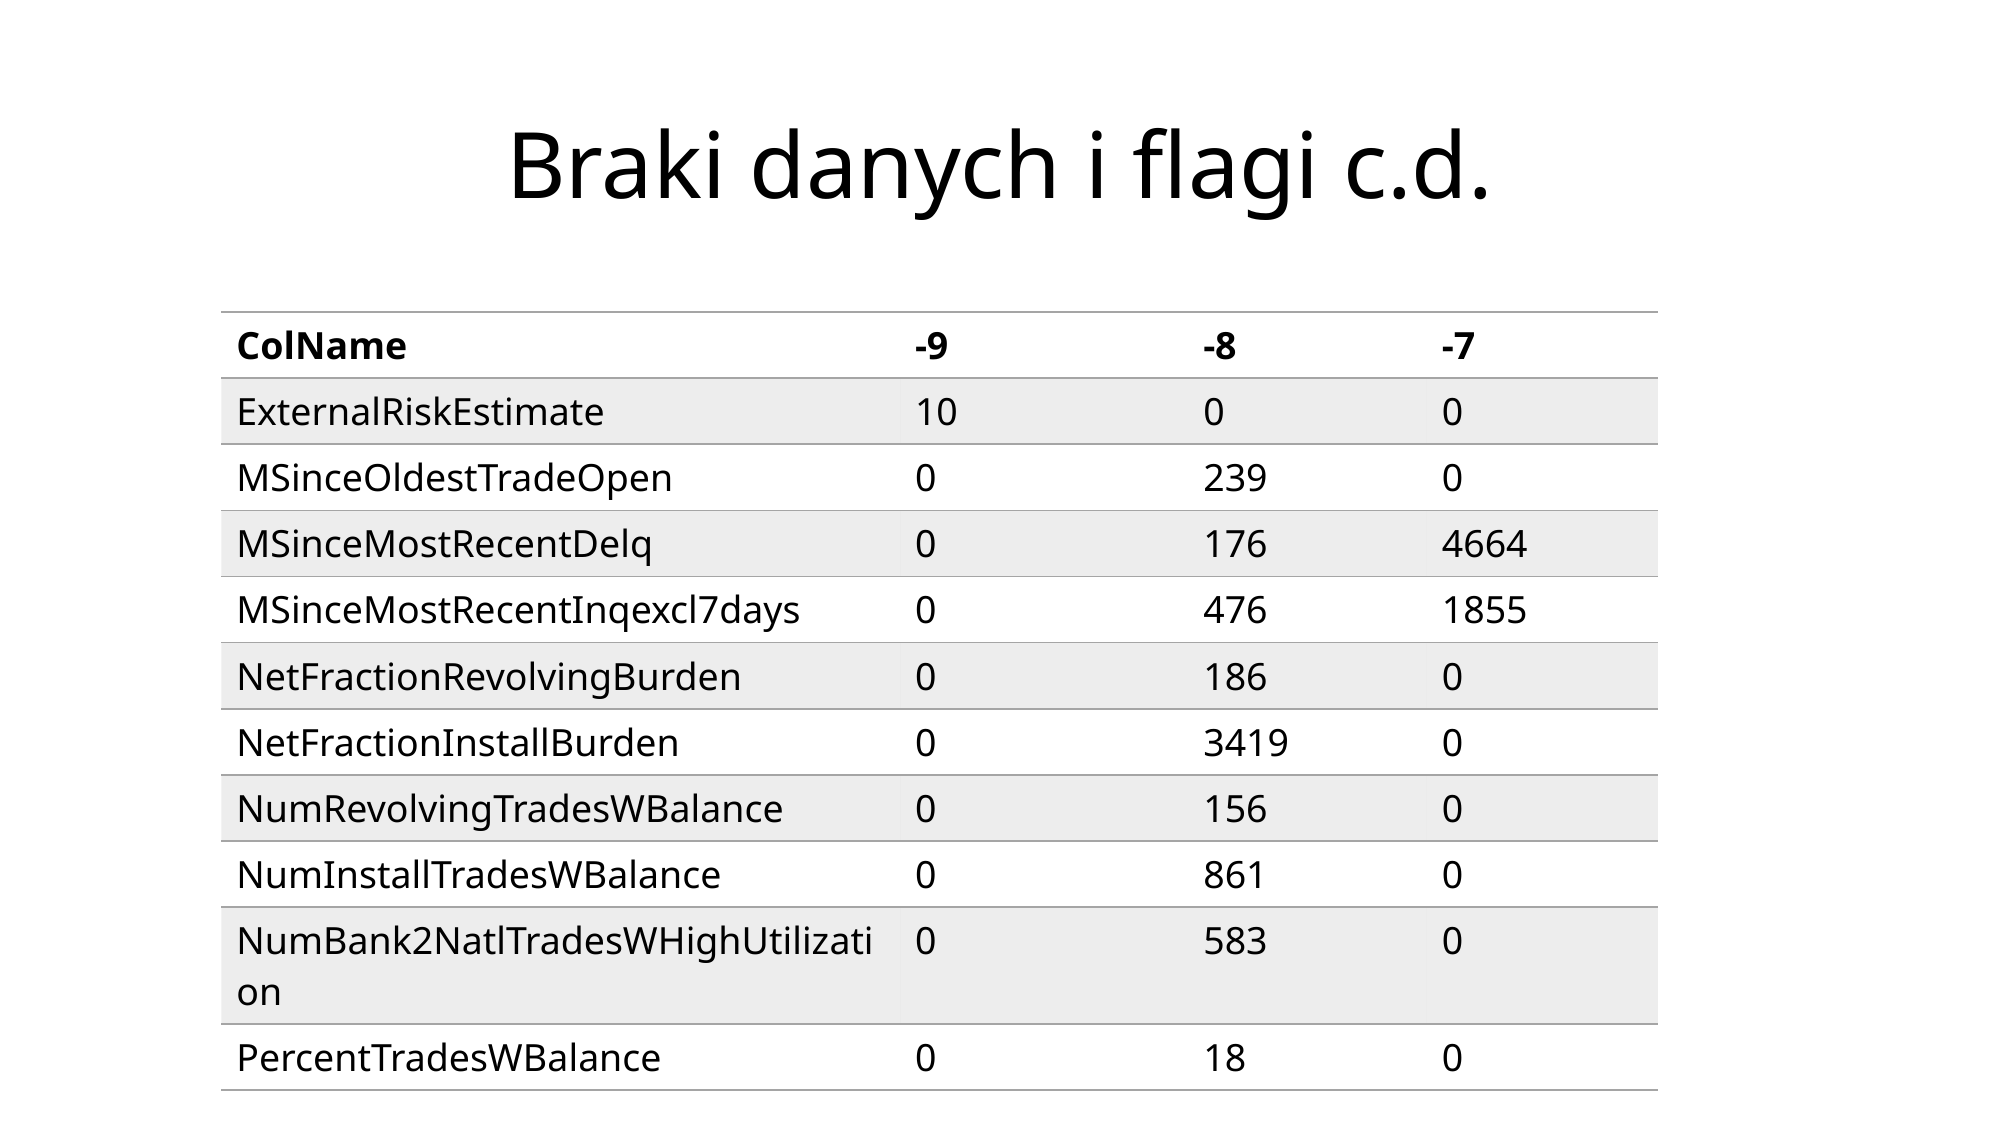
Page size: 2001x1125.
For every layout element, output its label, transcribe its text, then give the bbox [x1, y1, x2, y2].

table_cell 0 [1427, 643, 1658, 708]
table_cell 0 [1188, 379, 1427, 443]
table_cell 861 [1188, 842, 1427, 906]
title Braki danych i flagi c.d. [137, 59, 1863, 278]
table_cell 0 [900, 577, 1188, 642]
table_header -7 [1427, 313, 1658, 377]
table_cell 0 [900, 842, 1188, 906]
table_cell NetFractionRevolvingBurden [221, 643, 900, 708]
table_cell 10 [900, 379, 1188, 443]
table_cell 239 [1188, 445, 1427, 510]
table_cell ExternalRiskEstimate [221, 379, 900, 443]
table_cell 0 [900, 908, 1188, 1023]
table_cell 0 [1427, 908, 1658, 1023]
table_cell 0 [900, 511, 1188, 576]
table_cell 0 [1427, 776, 1658, 840]
table_cell MSinceOldestTradeOpen [221, 445, 900, 510]
table_cell NumBank2NatlTradesWHighUtilization [221, 908, 900, 1023]
table_cell 0 [1427, 1025, 1658, 1089]
table_header ColName [221, 313, 900, 377]
table_cell 156 [1188, 776, 1427, 840]
table_cell 0 [900, 445, 1188, 510]
table_cell 0 [1427, 445, 1658, 510]
table_cell 186 [1188, 643, 1427, 708]
table_cell 3419 [1188, 710, 1427, 774]
table_cell MSinceMostRecentDelq [221, 511, 900, 576]
table_cell 0 [900, 710, 1188, 774]
table_header -8 [1188, 313, 1427, 377]
table_cell NetFractionInstallBurden [221, 710, 900, 774]
table_cell 0 [900, 643, 1188, 708]
table_cell 0 [1427, 379, 1658, 443]
table_cell 0 [1427, 710, 1658, 774]
table_cell PercentTradesWBalance [221, 1025, 900, 1089]
table_cell MSinceMostRecentInqexcl7days [221, 577, 900, 642]
table_header -9 [900, 313, 1188, 377]
table_cell 176 [1188, 511, 1427, 576]
table_cell NumInstallTradesWBalance [221, 842, 900, 906]
table_cell 4664 [1427, 511, 1658, 576]
table_cell 583 [1188, 908, 1427, 1023]
table_cell 18 [1188, 1025, 1427, 1089]
table_cell 1855 [1427, 577, 1658, 642]
table_cell 0 [900, 1025, 1188, 1089]
table_cell 476 [1188, 577, 1427, 642]
table_cell 0 [900, 776, 1188, 840]
table_cell 0 [1427, 842, 1658, 906]
table_cell NumRevolvingTradesWBalance [221, 776, 900, 840]
